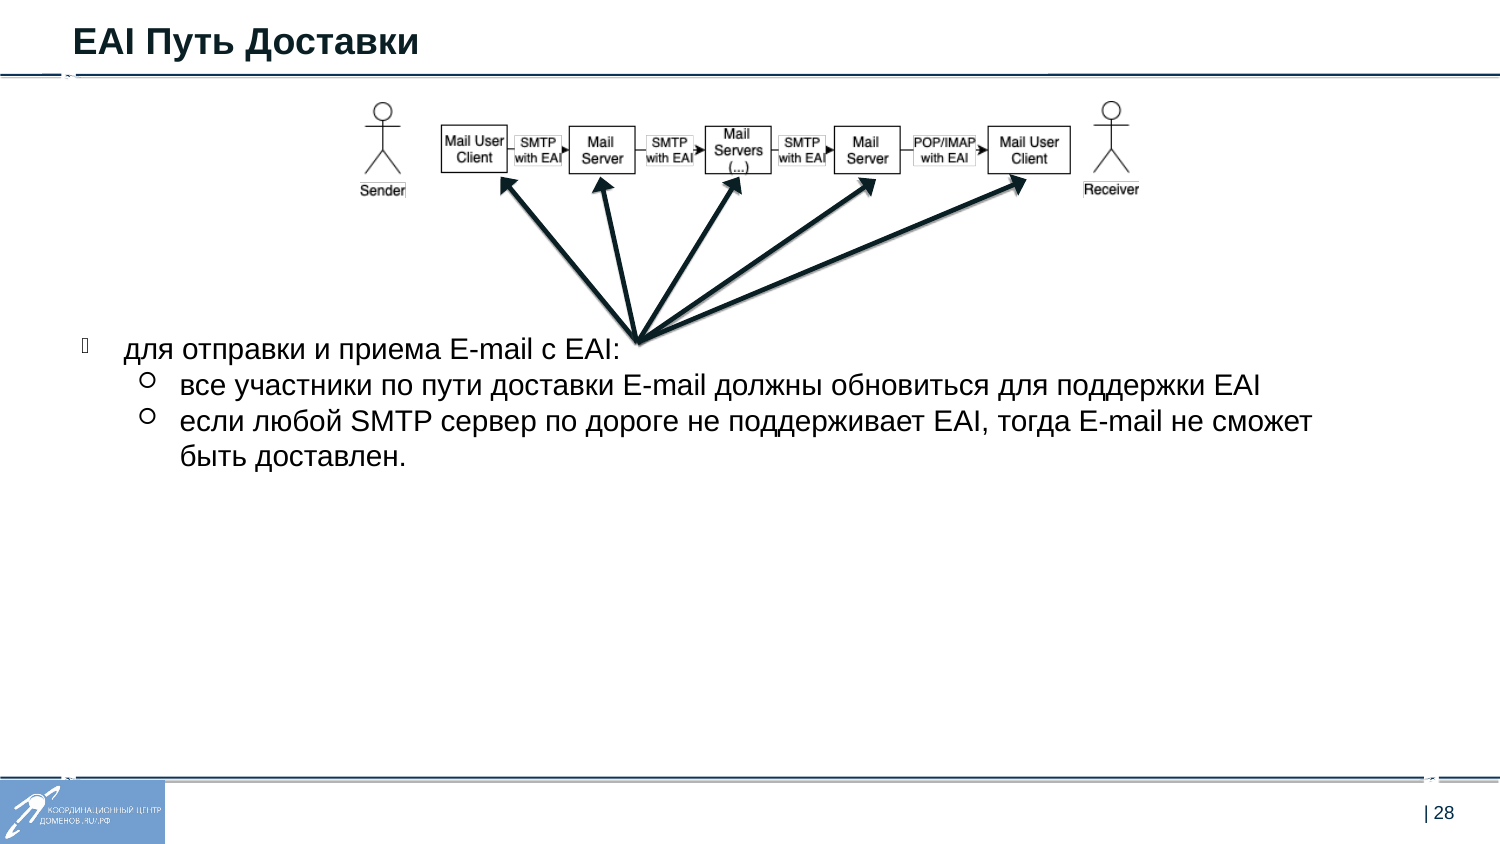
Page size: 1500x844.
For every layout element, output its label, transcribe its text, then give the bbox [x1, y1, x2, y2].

list для отправки и приема E-mail с EAI: все участники по пути доставки E-mail должны обновиться для поддержки EAI если любой SMTP сервер по дороге не поддерживает EAI, тогда E-mail не сможет быть доставлен. [70, 318, 1368, 656]
title EAI Путь Доставки [61, 5, 1376, 62]
picture [0, 779, 166, 844]
picture [360, 101, 1139, 199]
